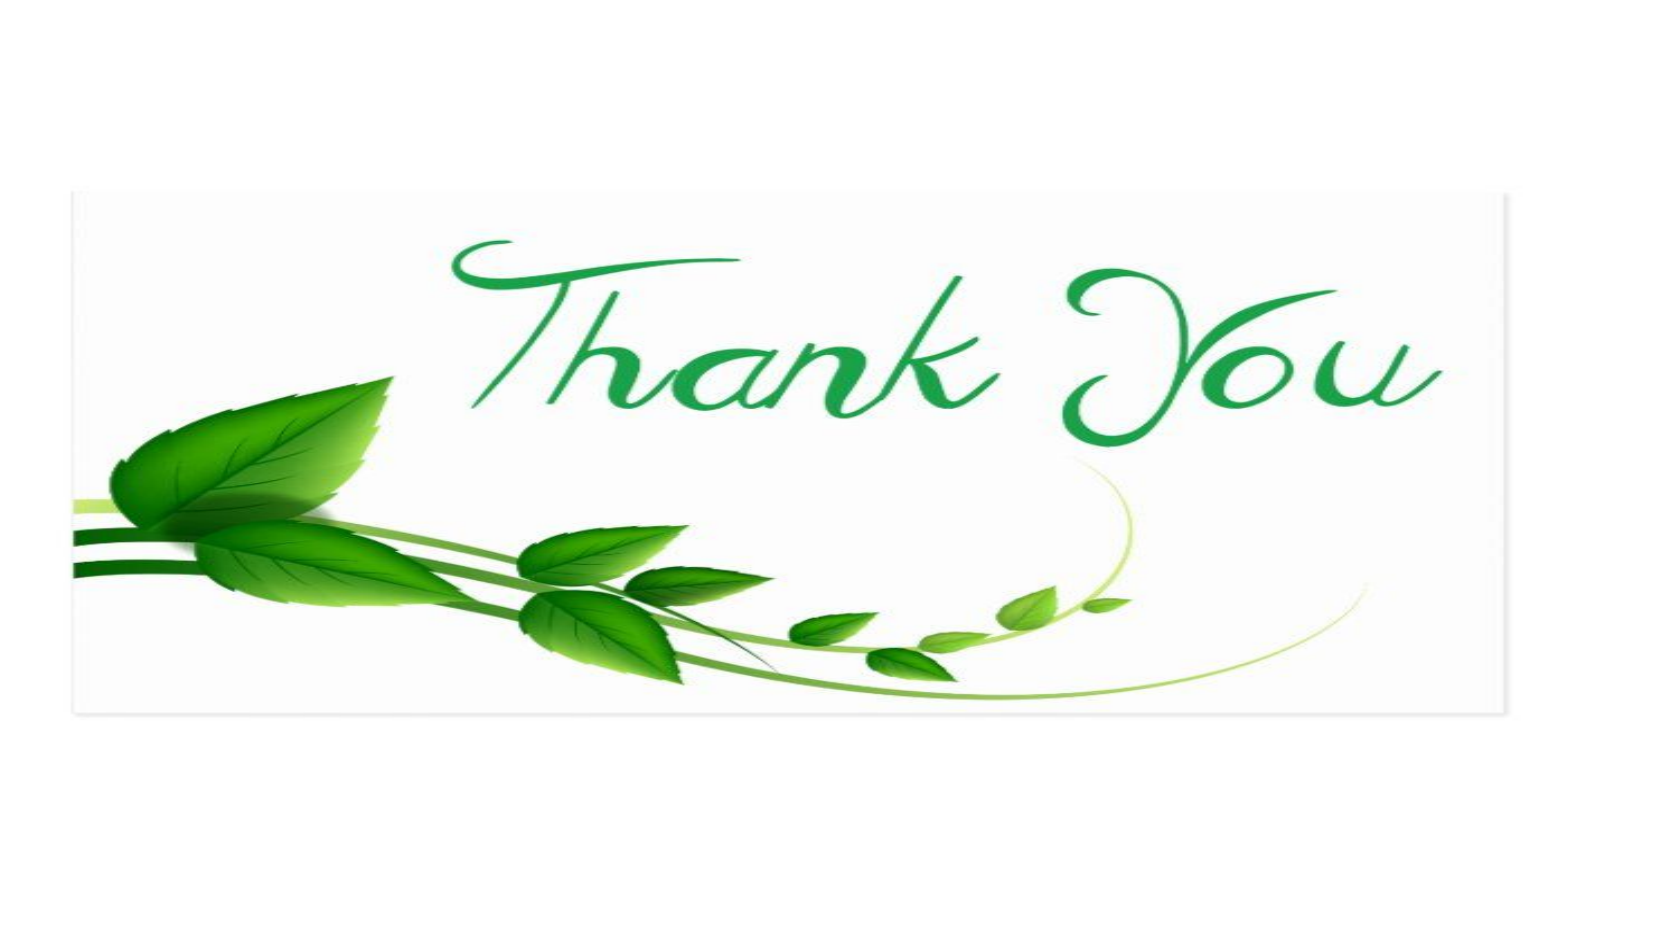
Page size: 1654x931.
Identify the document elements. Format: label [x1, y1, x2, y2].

picture [0, 74, 1576, 833]
